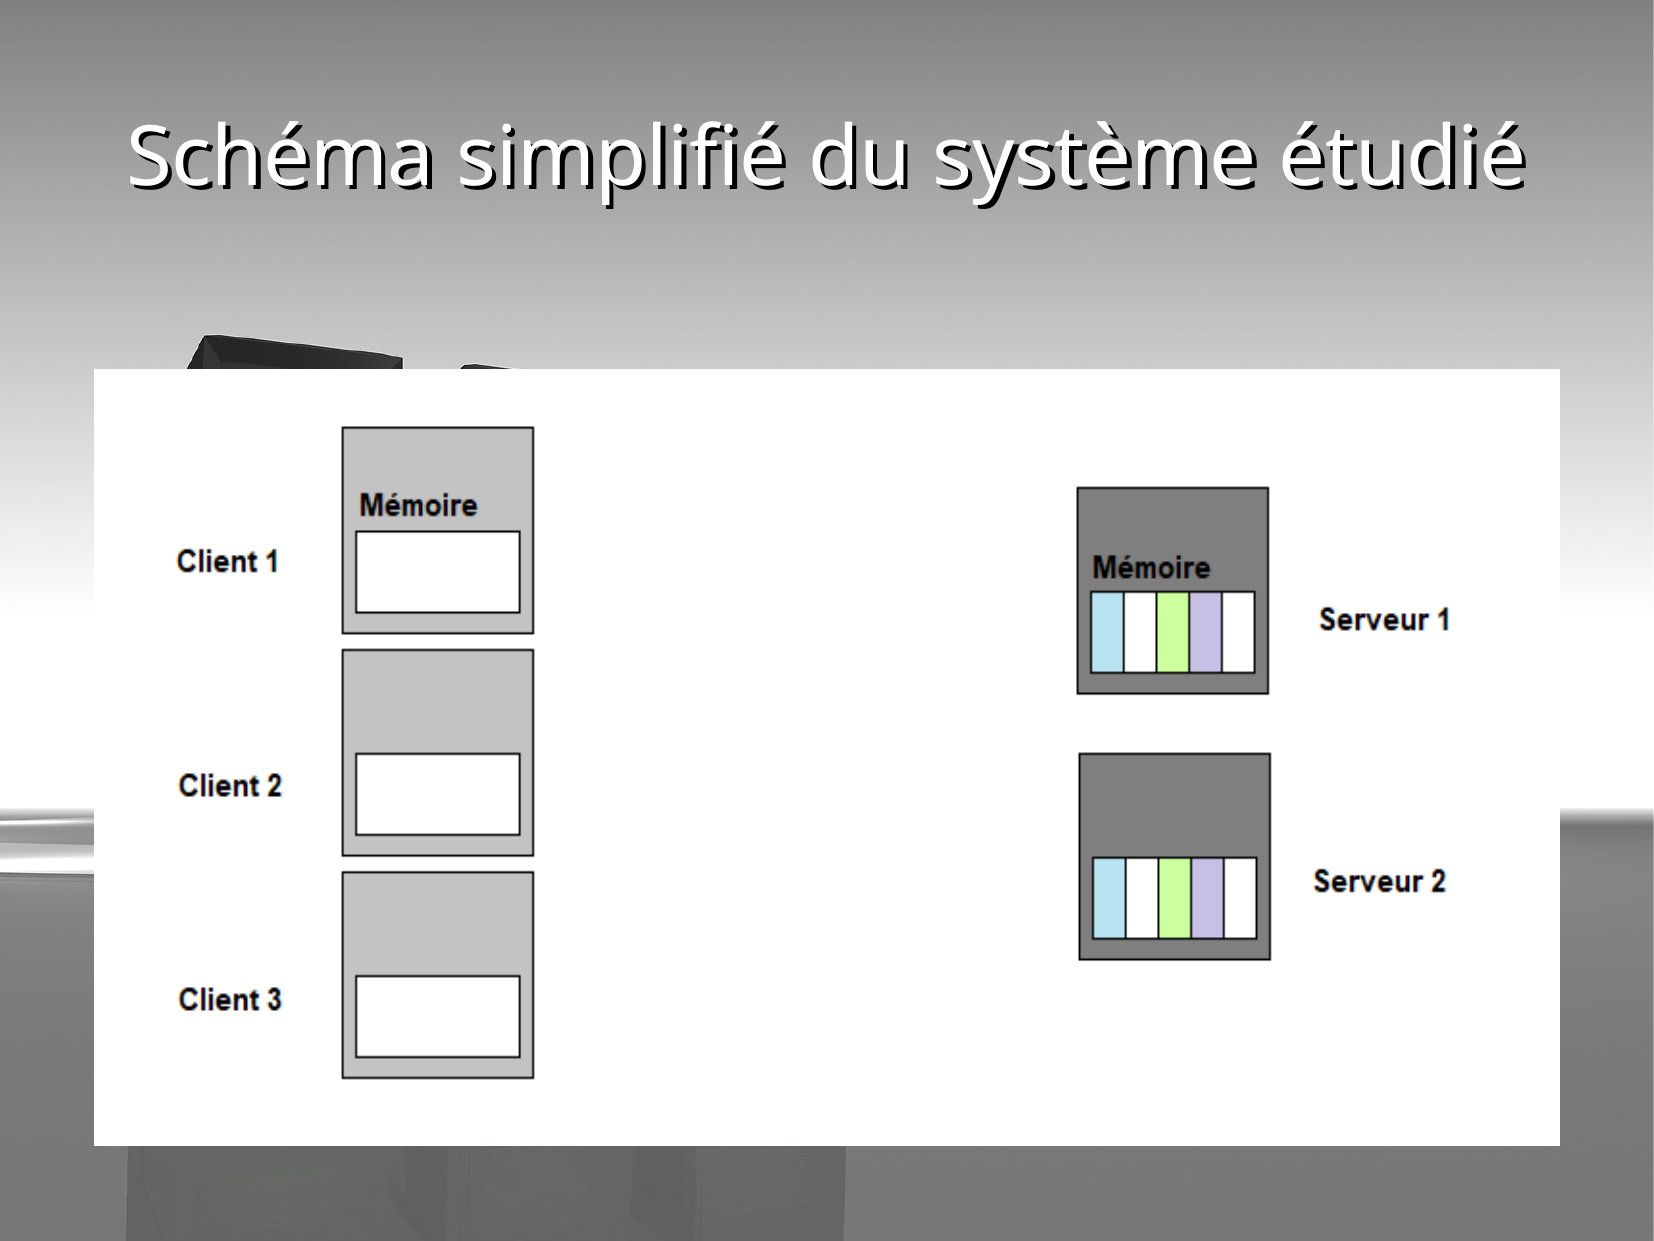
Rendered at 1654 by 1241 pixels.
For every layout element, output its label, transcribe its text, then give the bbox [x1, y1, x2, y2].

picture [0, 0, 1654, 1241]
title Schéma simplifié du système étudié [82, 49, 1571, 257]
